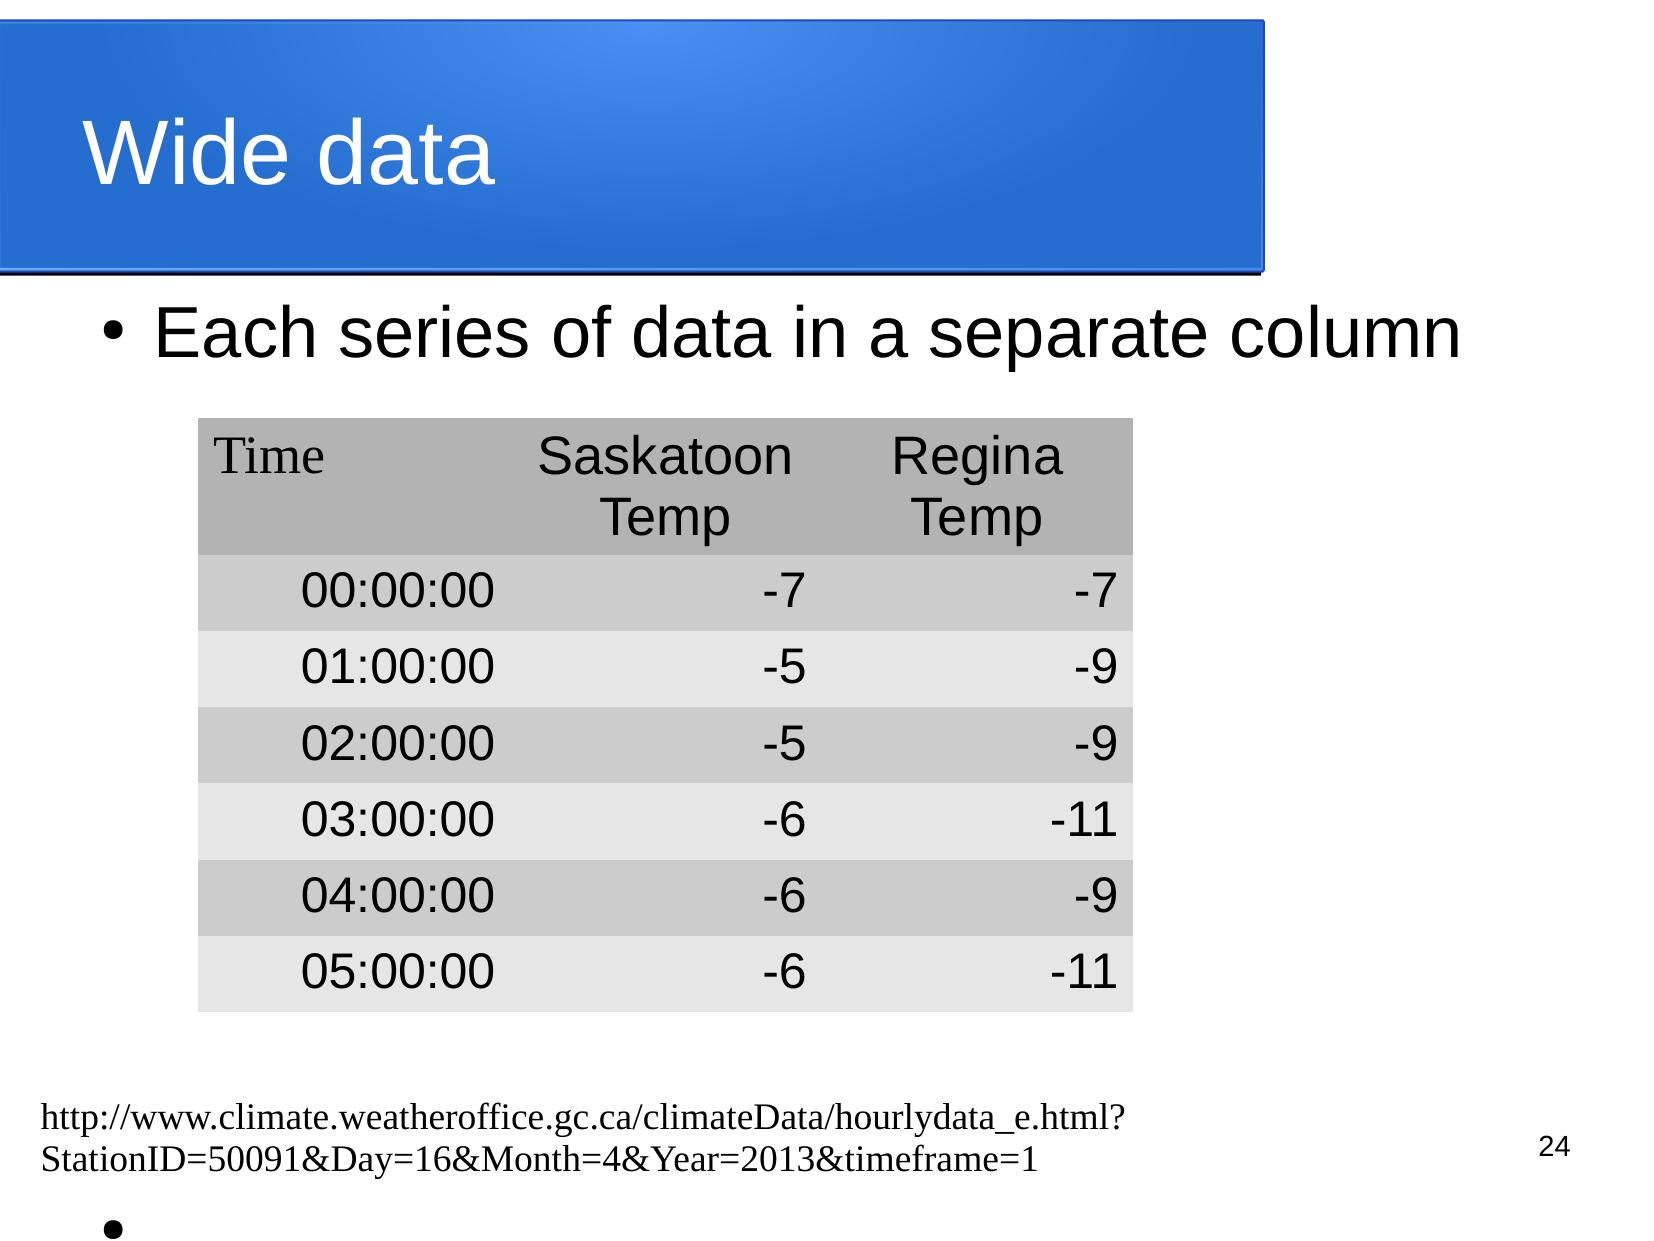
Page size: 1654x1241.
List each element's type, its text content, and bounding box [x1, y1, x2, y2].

table_cell -9 [822, 631, 1133, 707]
table_cell -11 [822, 783, 1133, 860]
table_cell -9 [822, 860, 1133, 936]
table_cell -5 [510, 707, 822, 783]
table_cell -9 [822, 707, 1133, 783]
table_cell -7 [822, 555, 1133, 631]
table_cell -11 [822, 936, 1133, 1012]
table_cell 05:00:00 [198, 936, 510, 1012]
table_cell 04:00:00 [198, 860, 510, 936]
table_header Regina Temp [822, 418, 1133, 555]
table_cell 02:00:00 [198, 707, 510, 783]
table_cell 00:00:00 [198, 555, 510, 631]
list Each series of data in a separate column [82, 291, 1583, 1070]
table_cell 01:00:00 [198, 631, 510, 707]
table_cell -7 [510, 555, 822, 631]
text_box http://www.climate.weatheroffice.gc.ca/climateData/hourlydata_e.html?StationID=50091&Day=16&Month=4&Year=2013&timeframe=1 [25, 1088, 1595, 1205]
table_header Saskatoon Temp [510, 418, 822, 555]
table_header Time [198, 418, 510, 555]
table_cell -6 [510, 783, 822, 860]
table_cell -5 [510, 631, 822, 707]
table_cell -6 [510, 860, 822, 936]
table_cell 03:00:00 [198, 783, 510, 860]
title Wide data [82, 49, 1580, 257]
table_cell -6 [510, 936, 822, 1012]
